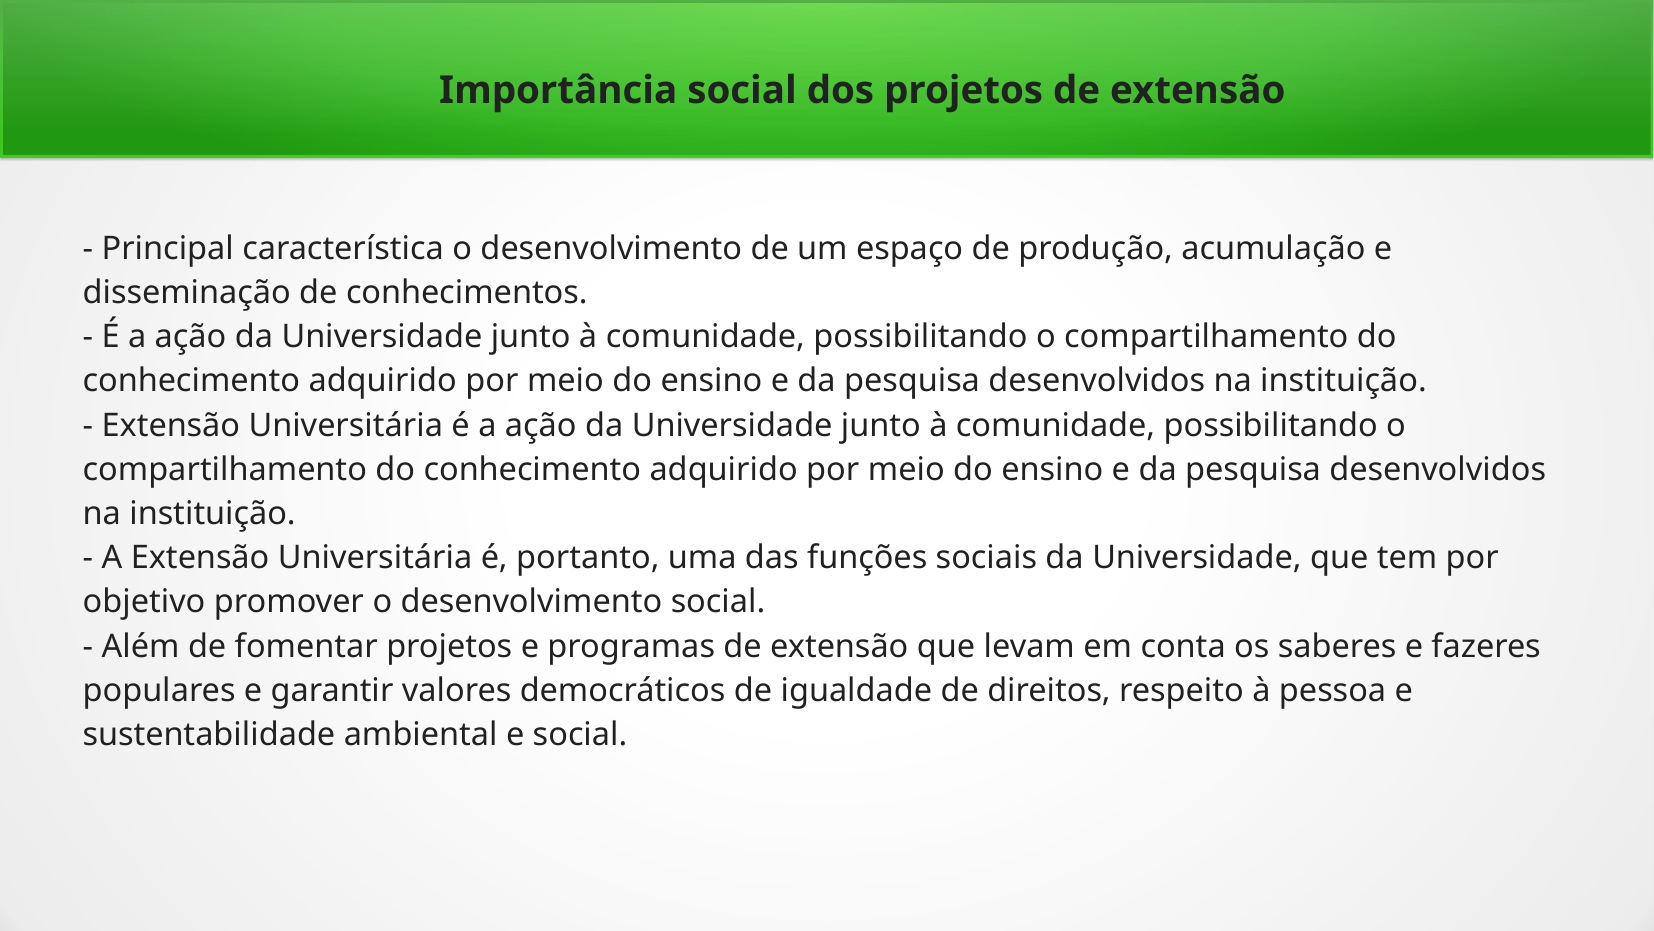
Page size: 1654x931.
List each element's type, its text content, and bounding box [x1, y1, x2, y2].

title Importância social dos projetos de extensão [82, 35, 1571, 142]
list - Principal característica o desenvolvimento de um espaço de produção, acumulação e disseminação de conhecimentos. - É a ação da Universidade junto à comunidade, possibilitando o compartilhamento do conhecimento adquirido por meio do ensino e da pesquisa desenvolvidos na instituição. - Extensão Universitária é a ação da Universidade junto à comunidade, possibilitando o compartilhamento do conhecimento adquirido por meio do ensino e da pesquisa desenvolvidos na instituição. - A Extensão Universitária é, portanto, uma das funções sociais da Universidade, que tem por objetivo promover o desenvolvimento social. - Além de fomentar projetos e programas de extensão que levam em conta os saberes e fazeres populares e garantir valores democráticos de igualdade de direitos, respeito à pessoa e sustentabilidade ambiental e social. [82, 224, 1571, 764]
